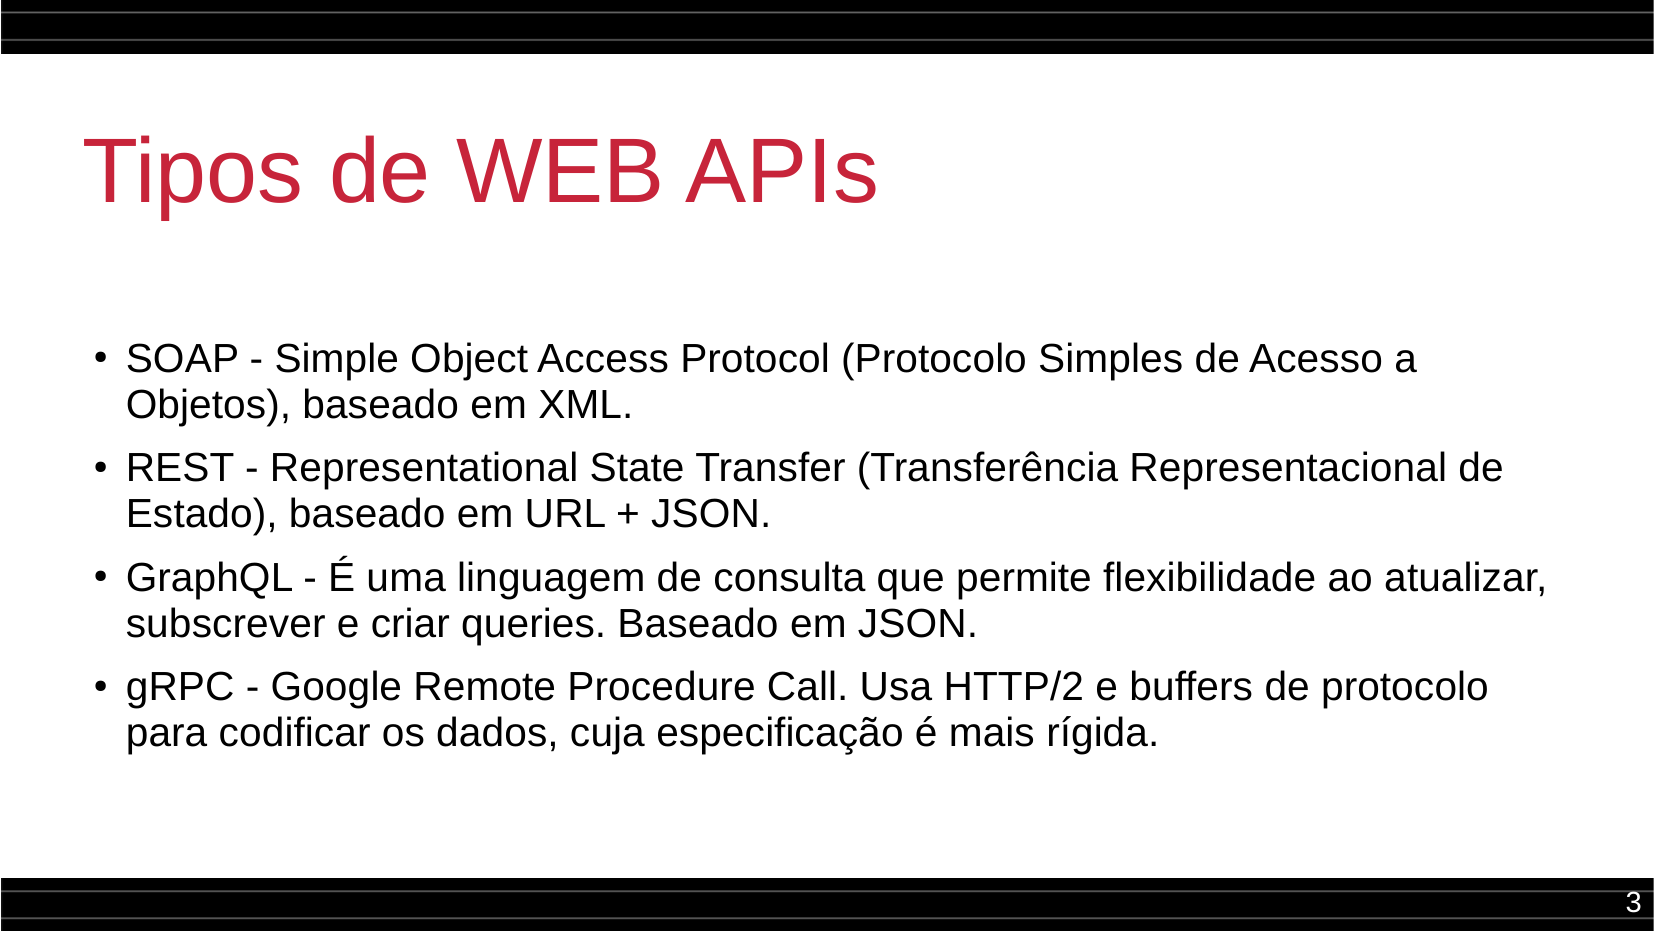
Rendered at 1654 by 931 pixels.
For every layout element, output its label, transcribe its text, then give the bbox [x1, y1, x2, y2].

picture [1, 0, 1654, 54]
picture [1, 878, 1654, 931]
list SOAP - Simple Object Access Protocol (Protocolo Simples de Acesso a Objetos), baseado em XML. REST - Representational State Transfer (Transferência Representacional de Estado), baseado em URL + JSON. GraphQL - É uma linguagem de consulta que permite flexibilidade ao atualizar, subscrever e criar queries. Baseado em JSON. gRPC - Google Remote Procedure Call. Usa HTTP/2 e buffers de protocolo para codificar os dados, cuja especificação é mais rígida. [82, 271, 1571, 758]
title Tipos de WEB APIs [82, 92, 1571, 249]
